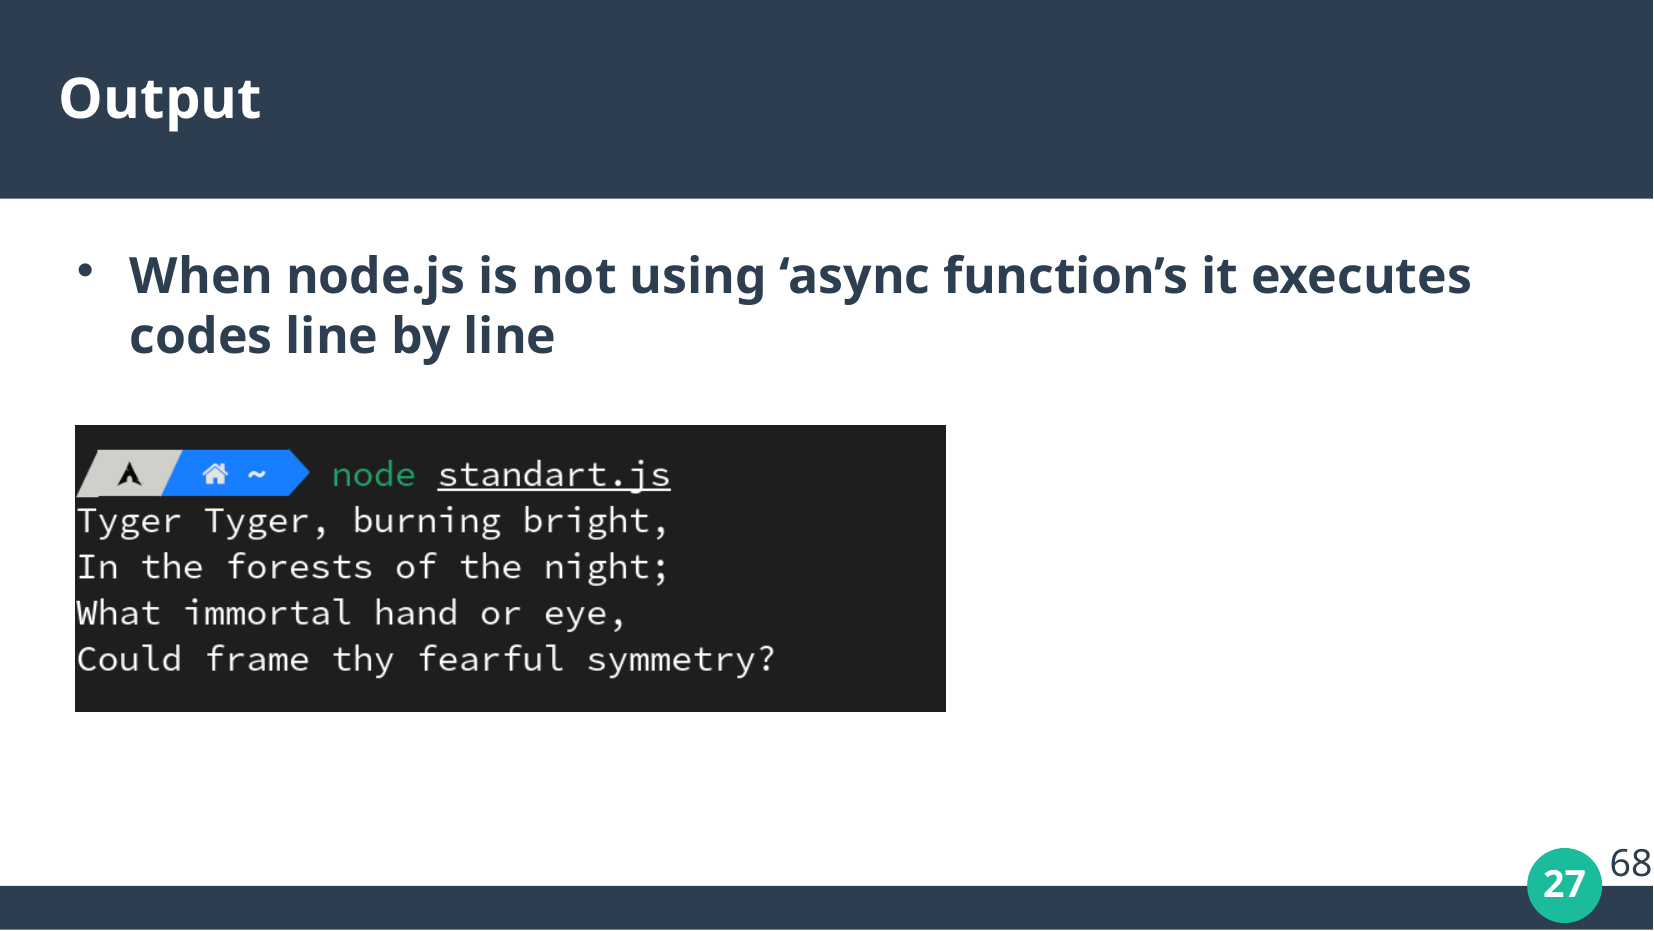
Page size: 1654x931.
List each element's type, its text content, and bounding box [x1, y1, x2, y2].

picture [75, 425, 946, 712]
list When node.js is not using ‘async function’s it executes codes line by line [59, 243, 1594, 864]
text_box 68 [1588, 830, 1654, 899]
title Output [59, 37, 1594, 155]
